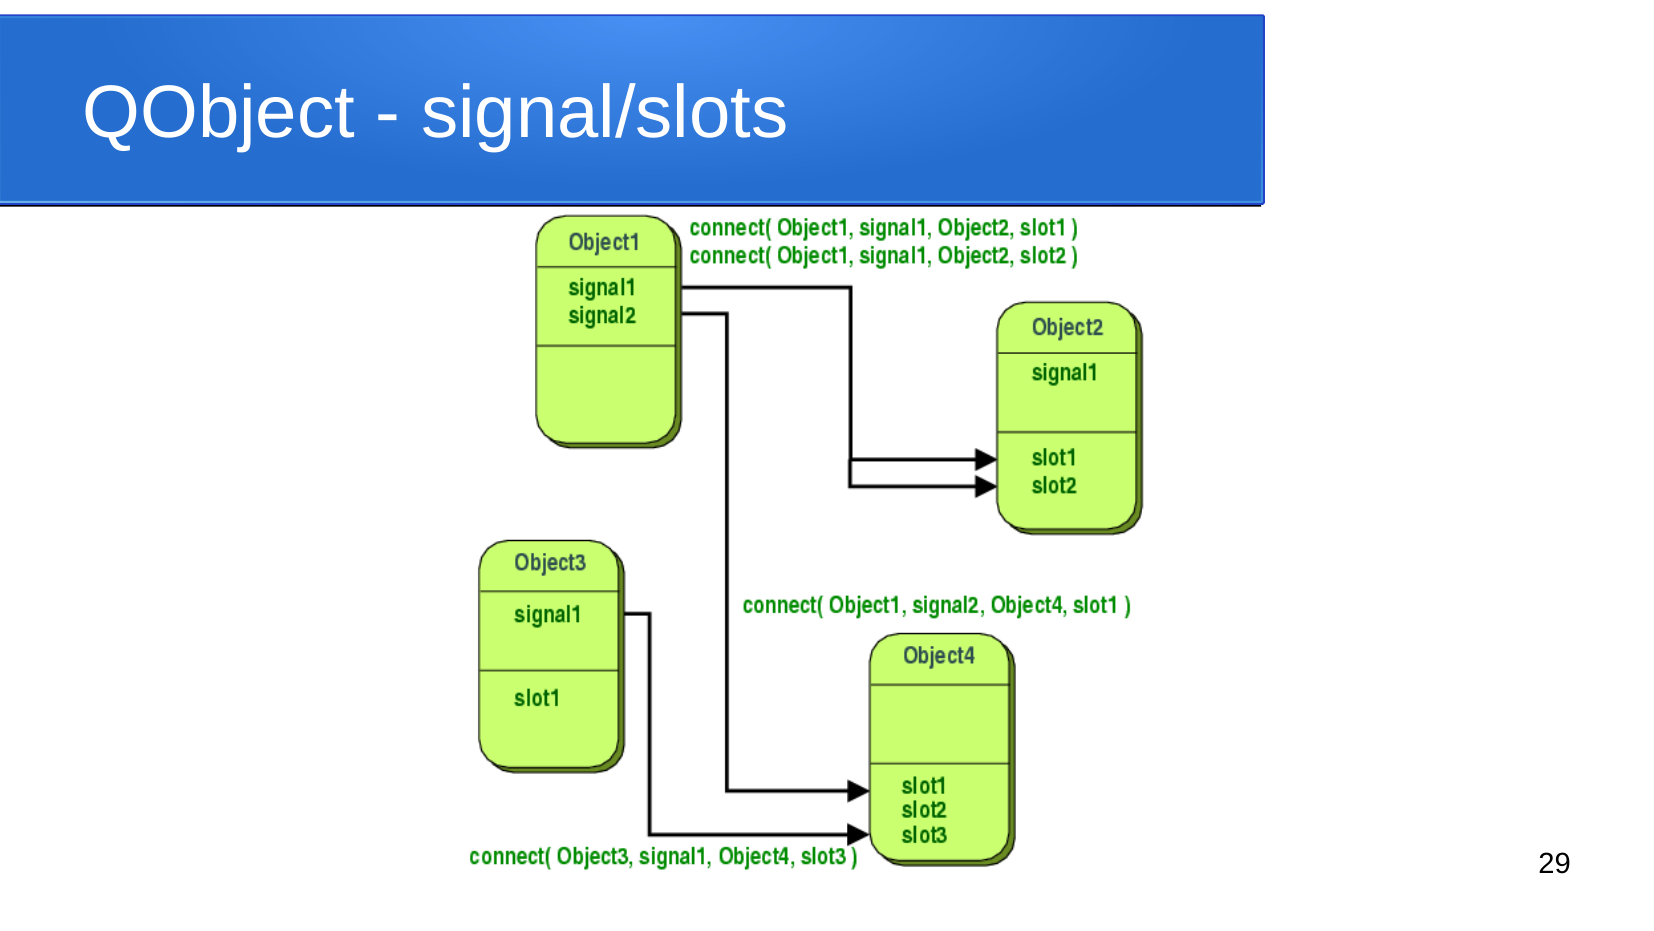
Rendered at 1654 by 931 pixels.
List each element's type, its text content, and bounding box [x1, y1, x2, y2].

title QObject - signal/slots [82, 35, 1235, 189]
picture [465, 209, 1150, 875]
